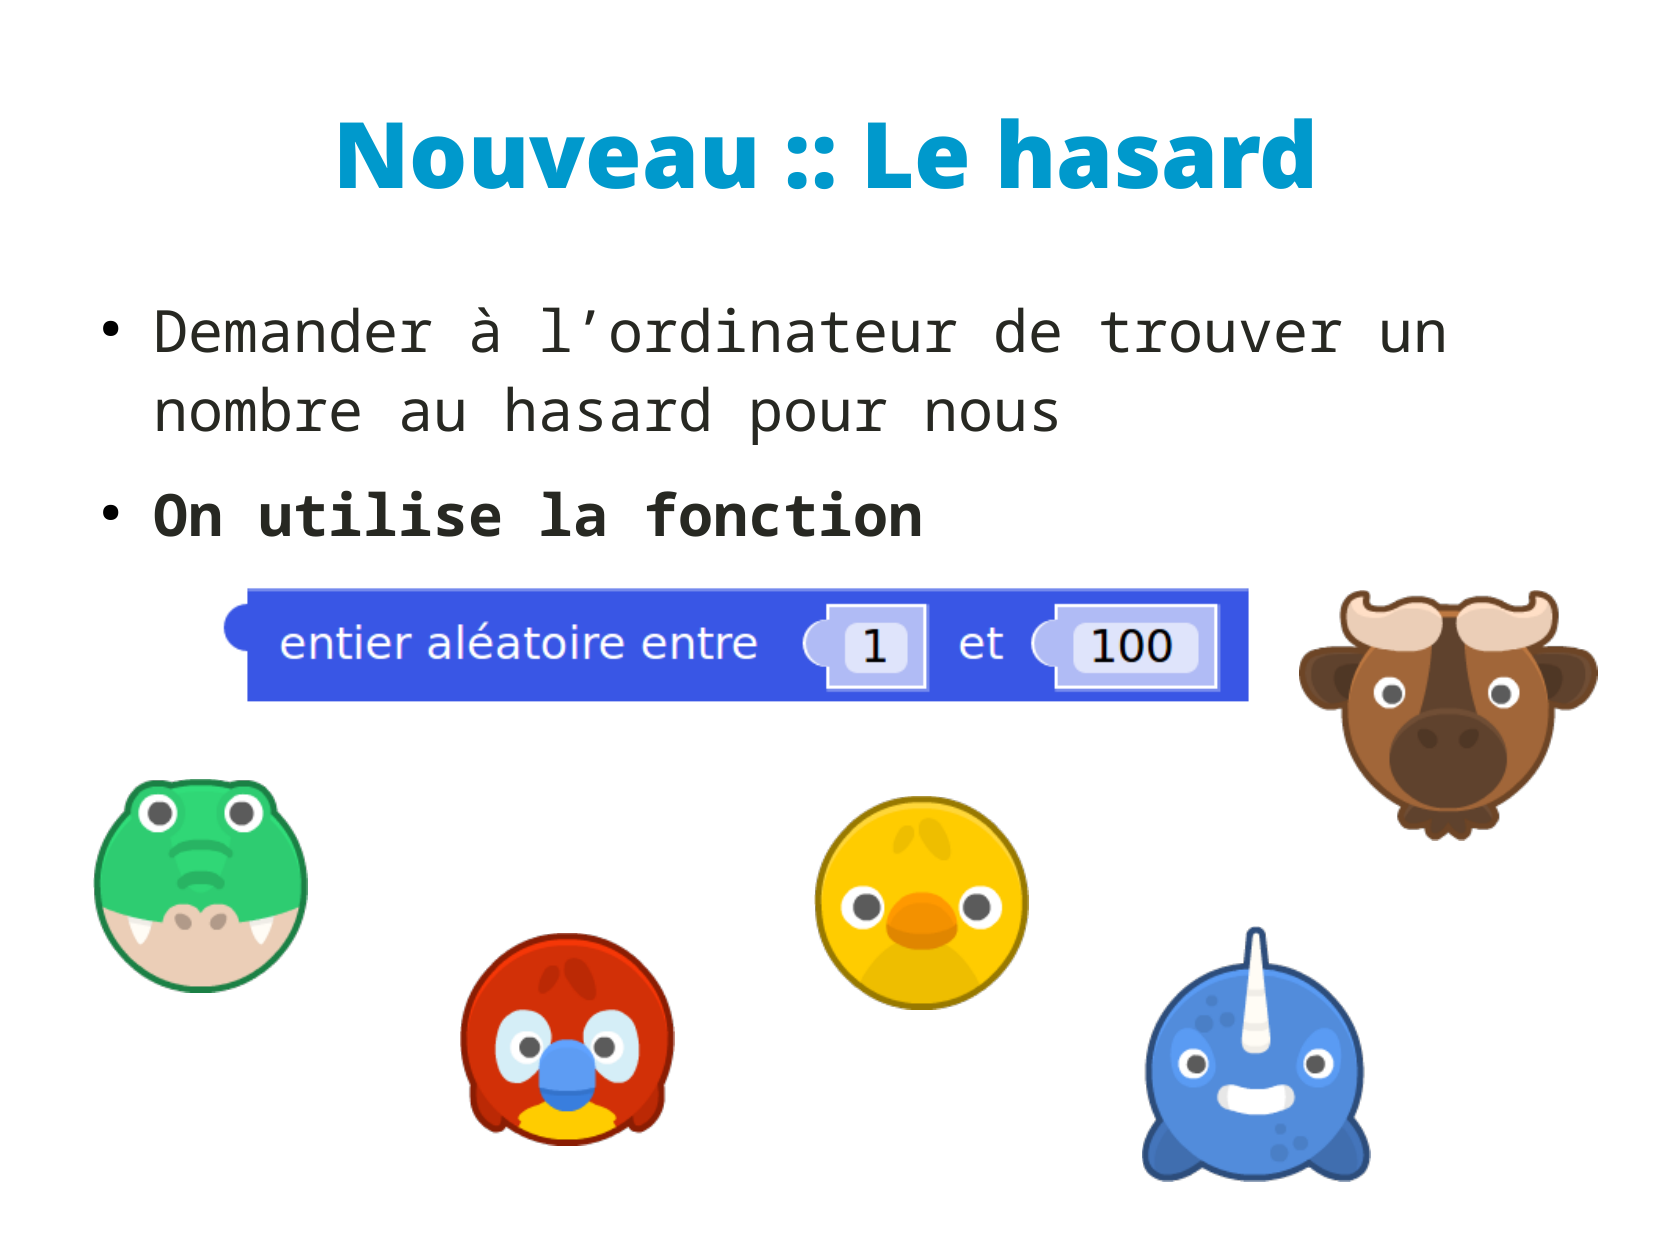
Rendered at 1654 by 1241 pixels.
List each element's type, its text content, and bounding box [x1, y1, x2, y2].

picture [460, 933, 675, 1146]
picture [1142, 926, 1371, 1182]
list Demander à l’ordinateur de trouver un nombre au hasard pour nous On utilise la fonction [82, 290, 1571, 1010]
picture [93, 779, 308, 993]
picture [207, 565, 1288, 733]
title Nouveau :: Le hasard [82, 49, 1571, 257]
picture [1299, 590, 1598, 841]
picture [814, 796, 1029, 1010]
